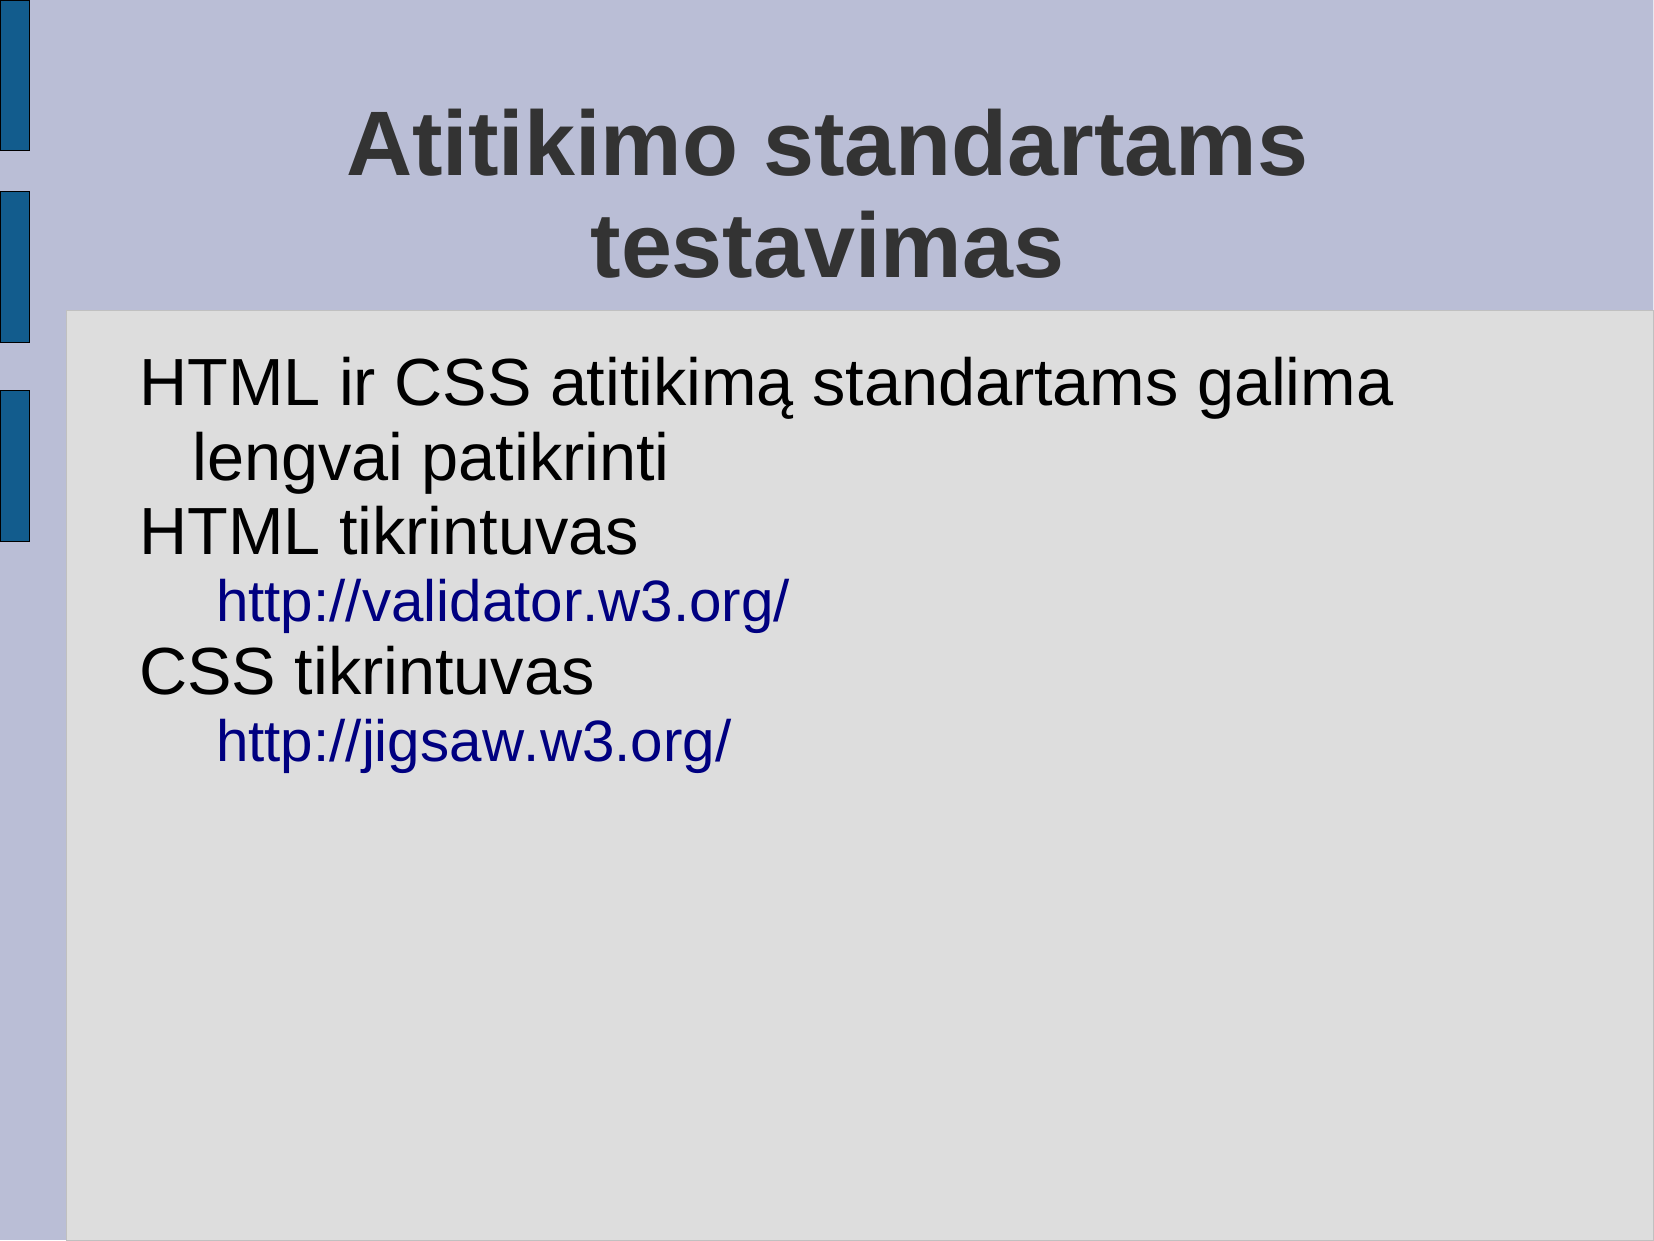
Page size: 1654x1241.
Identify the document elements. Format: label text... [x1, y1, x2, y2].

title Atitikimo standartams testavimas [121, 91, 1534, 299]
list HTML ir CSS atitikimą standartams galima lengvai patikrinti HTML tikrintuvas http://validator.w3.org/ CSS tikrintuvas http://jigsaw.w3.org/ [121, 344, 1534, 1127]
